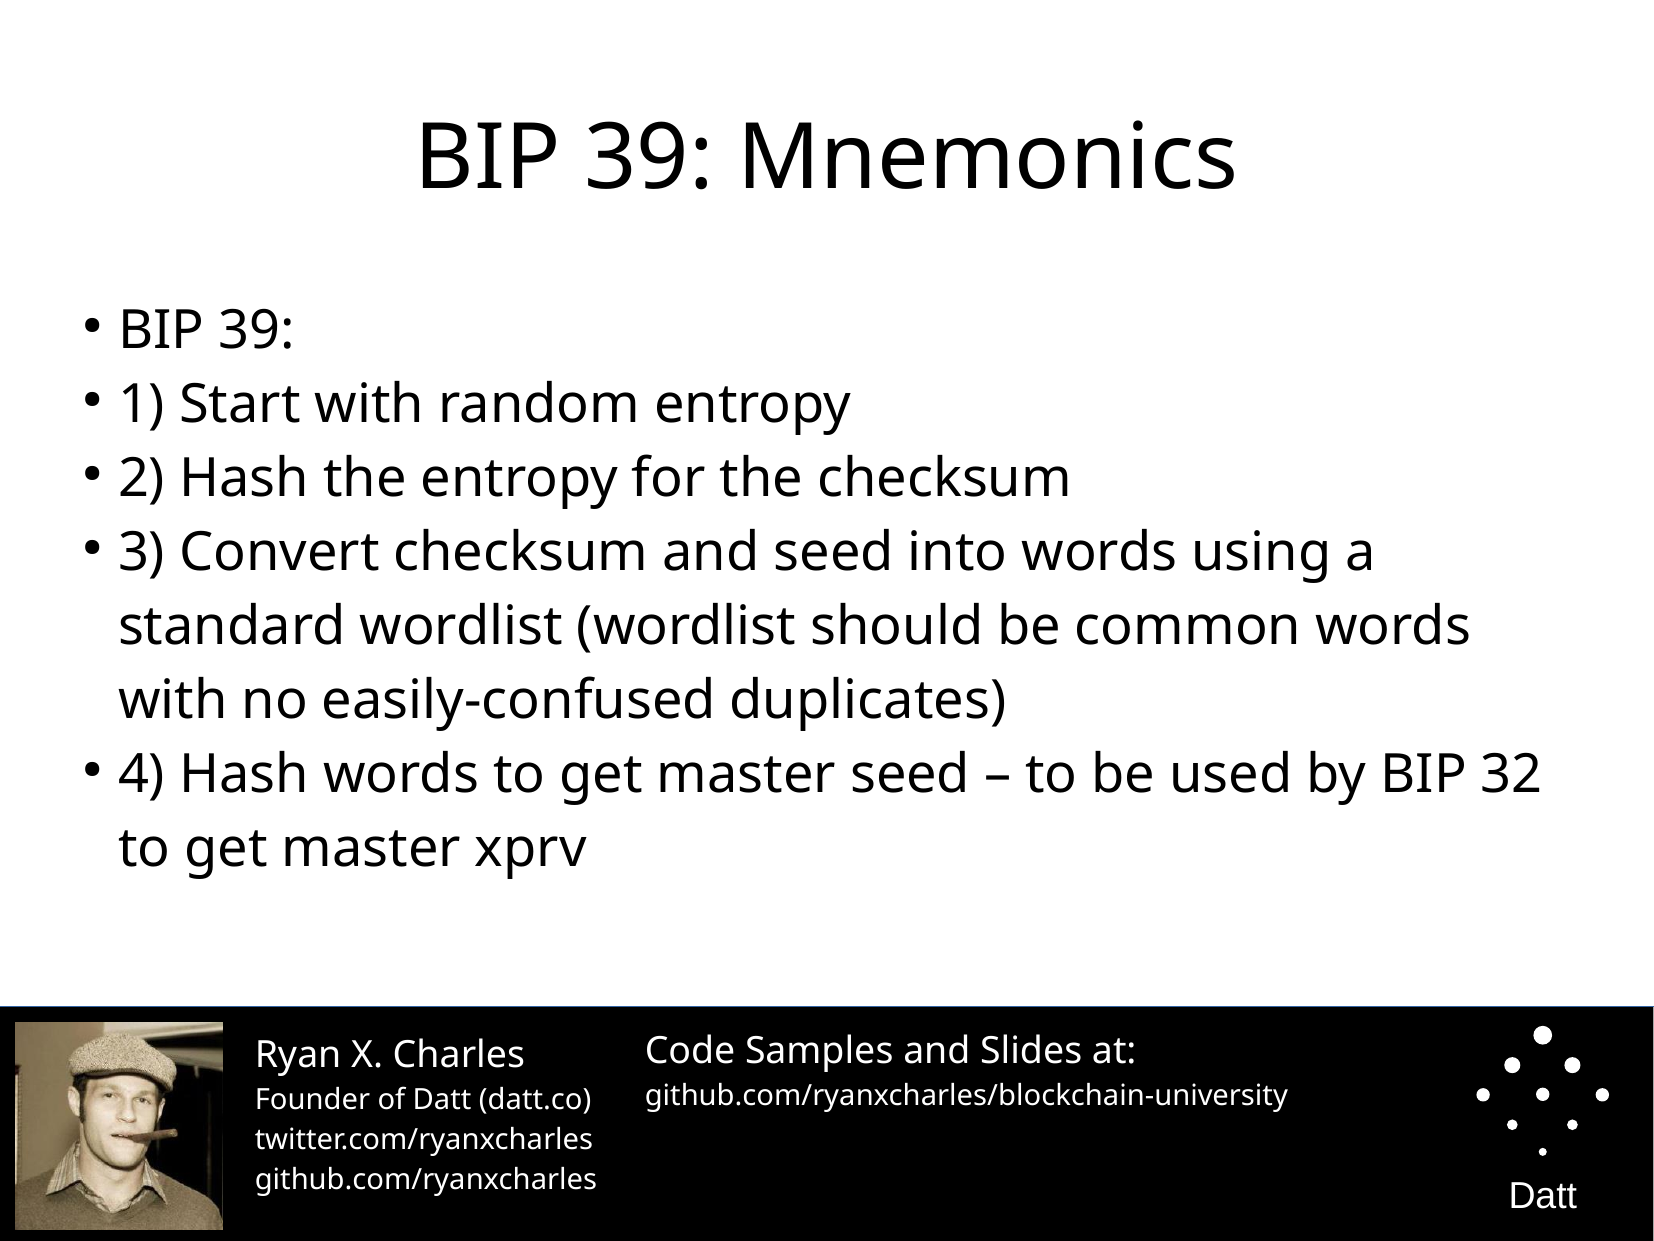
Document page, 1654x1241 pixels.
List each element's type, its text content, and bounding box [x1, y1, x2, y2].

text_box [0, 1006, 1654, 1241]
text_box Code Samples and Slides at: github.com/ryanxcharles/blockchain-university [630, 1015, 1403, 1156]
text_box Datt [1452, 1167, 1633, 1241]
title BIP 39: Mnemonics [82, 49, 1571, 257]
text_box Ryan X. Charles Founder of Datt (datt.co) twitter.com/ryanxcharles github.com/ryanxcharles [240, 1020, 976, 1241]
subtitle BIP 39: 1) Start with random entropy 2) Hash the entropy for the checksum 3) Convert checksum and seed into words using a standard wordlist (wordlist should be common words with no easily-confused duplicates) 4) Hash words to get master seed – to be used by BIP 32 to get master xprv [82, 290, 1571, 1010]
picture [15, 1022, 223, 1231]
picture [1475, 1023, 1611, 1159]
